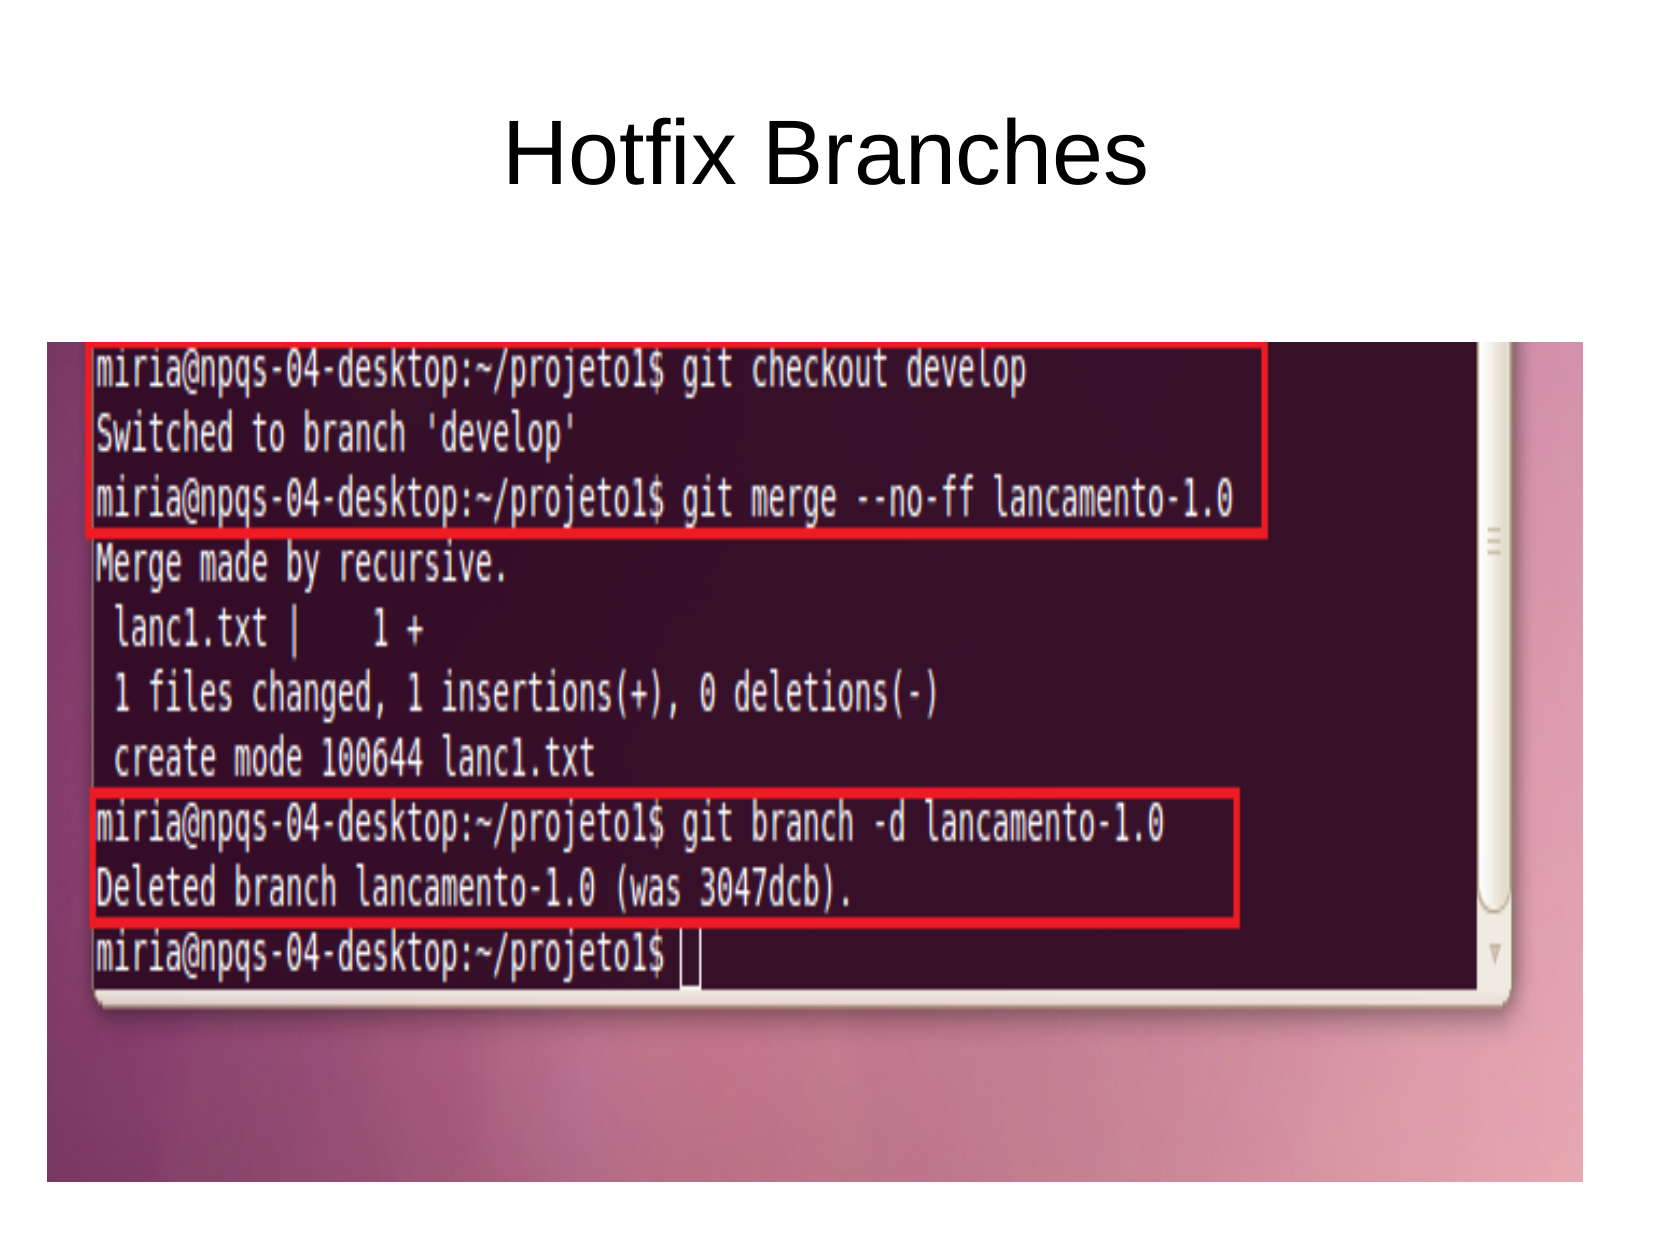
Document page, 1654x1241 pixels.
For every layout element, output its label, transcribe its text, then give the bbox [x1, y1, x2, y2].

title Hotfix Branches [82, 56, 1571, 250]
picture [47, 342, 1583, 1182]
